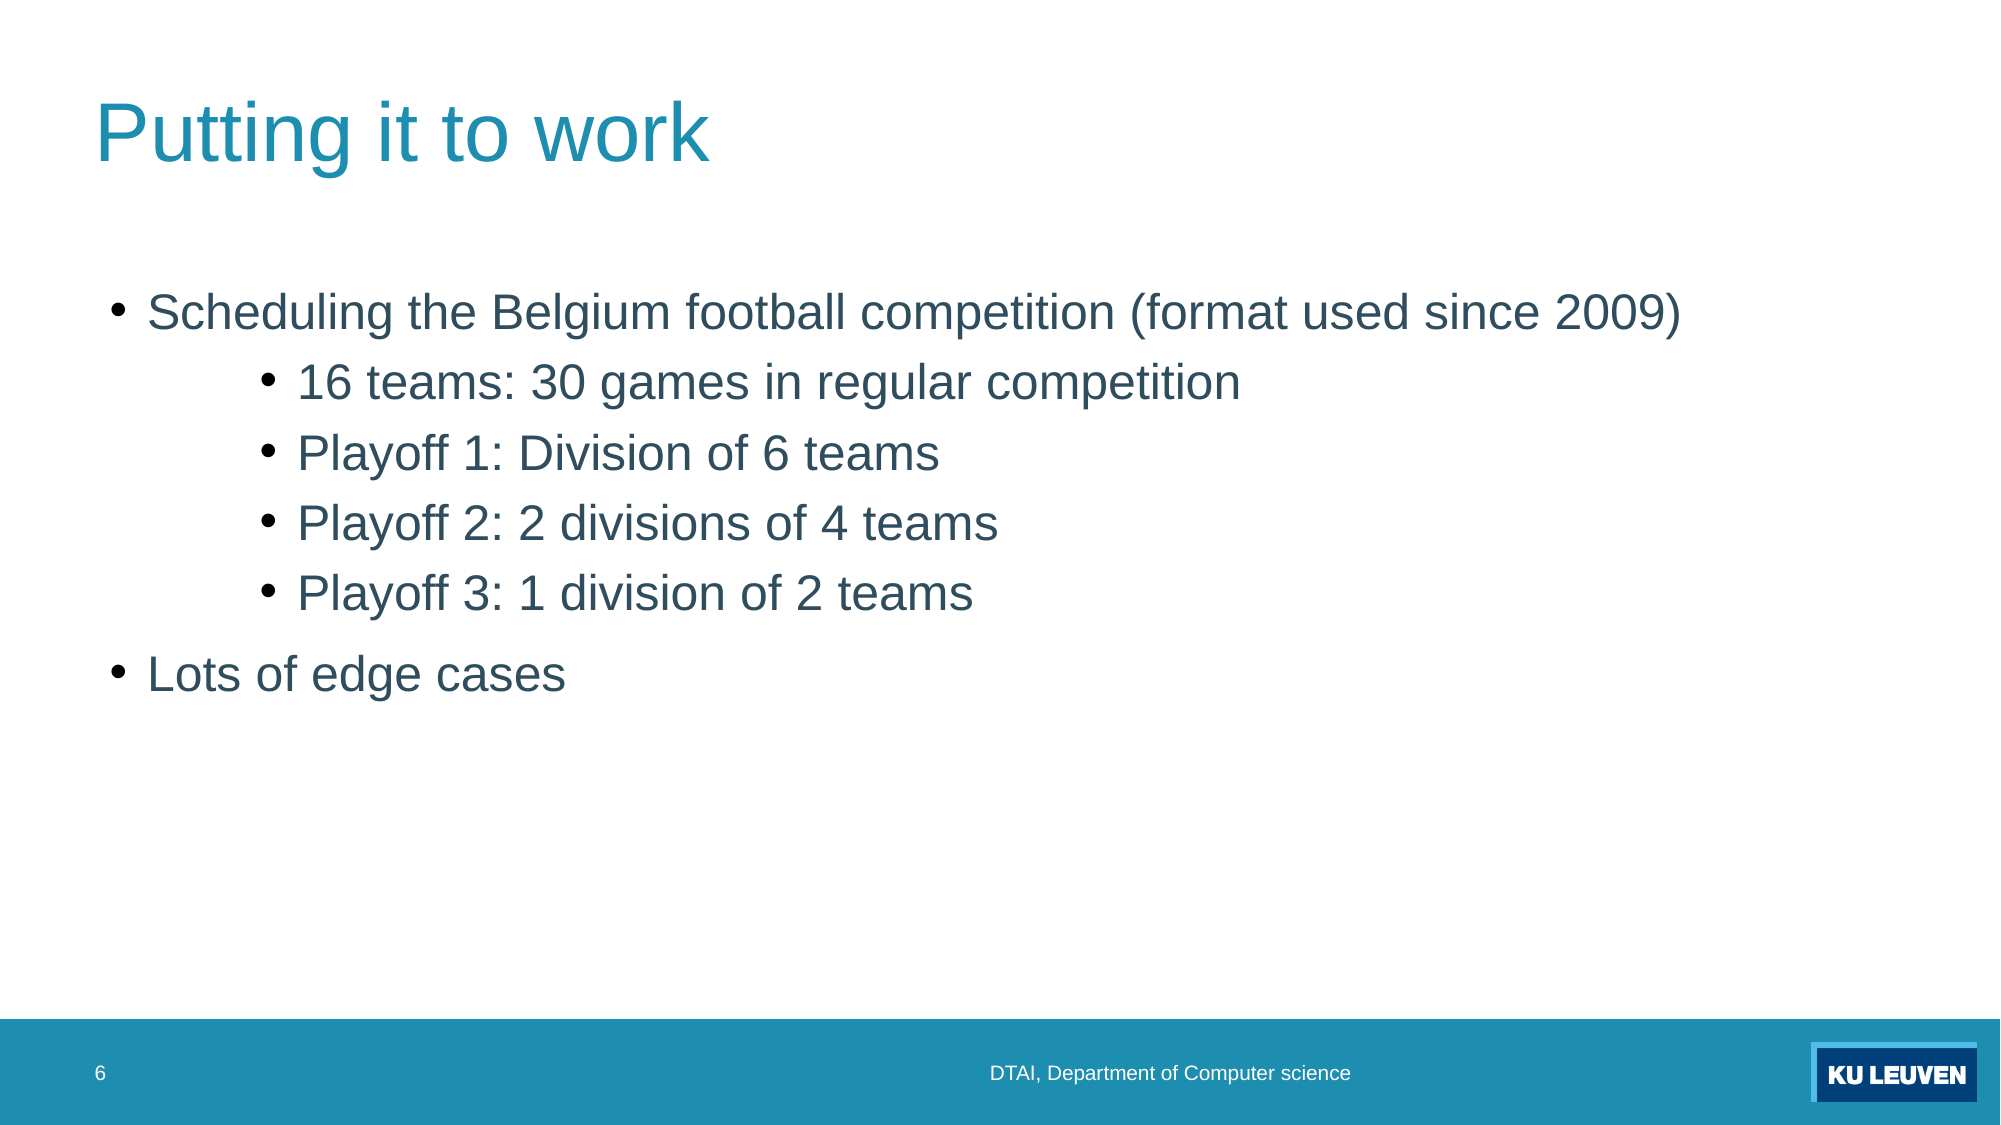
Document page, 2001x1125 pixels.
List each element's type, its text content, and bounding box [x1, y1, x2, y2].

title Putting it to work [94, 33, 1906, 223]
text_box DTAI, Department of Computer science [989, 1018, 1809, 1125]
list Scheduling the Belgium football competition (format used since 2009) 16 teams: 30 games in regular competition Playoff 1: Division of 6 teams Playoff 2: 2 divisions of 4 teams Playoff 3: 1 division of 2 teams Lots of edge cases [94, 271, 1906, 1004]
text_box ‹nr.› [94, 1018, 201, 1125]
